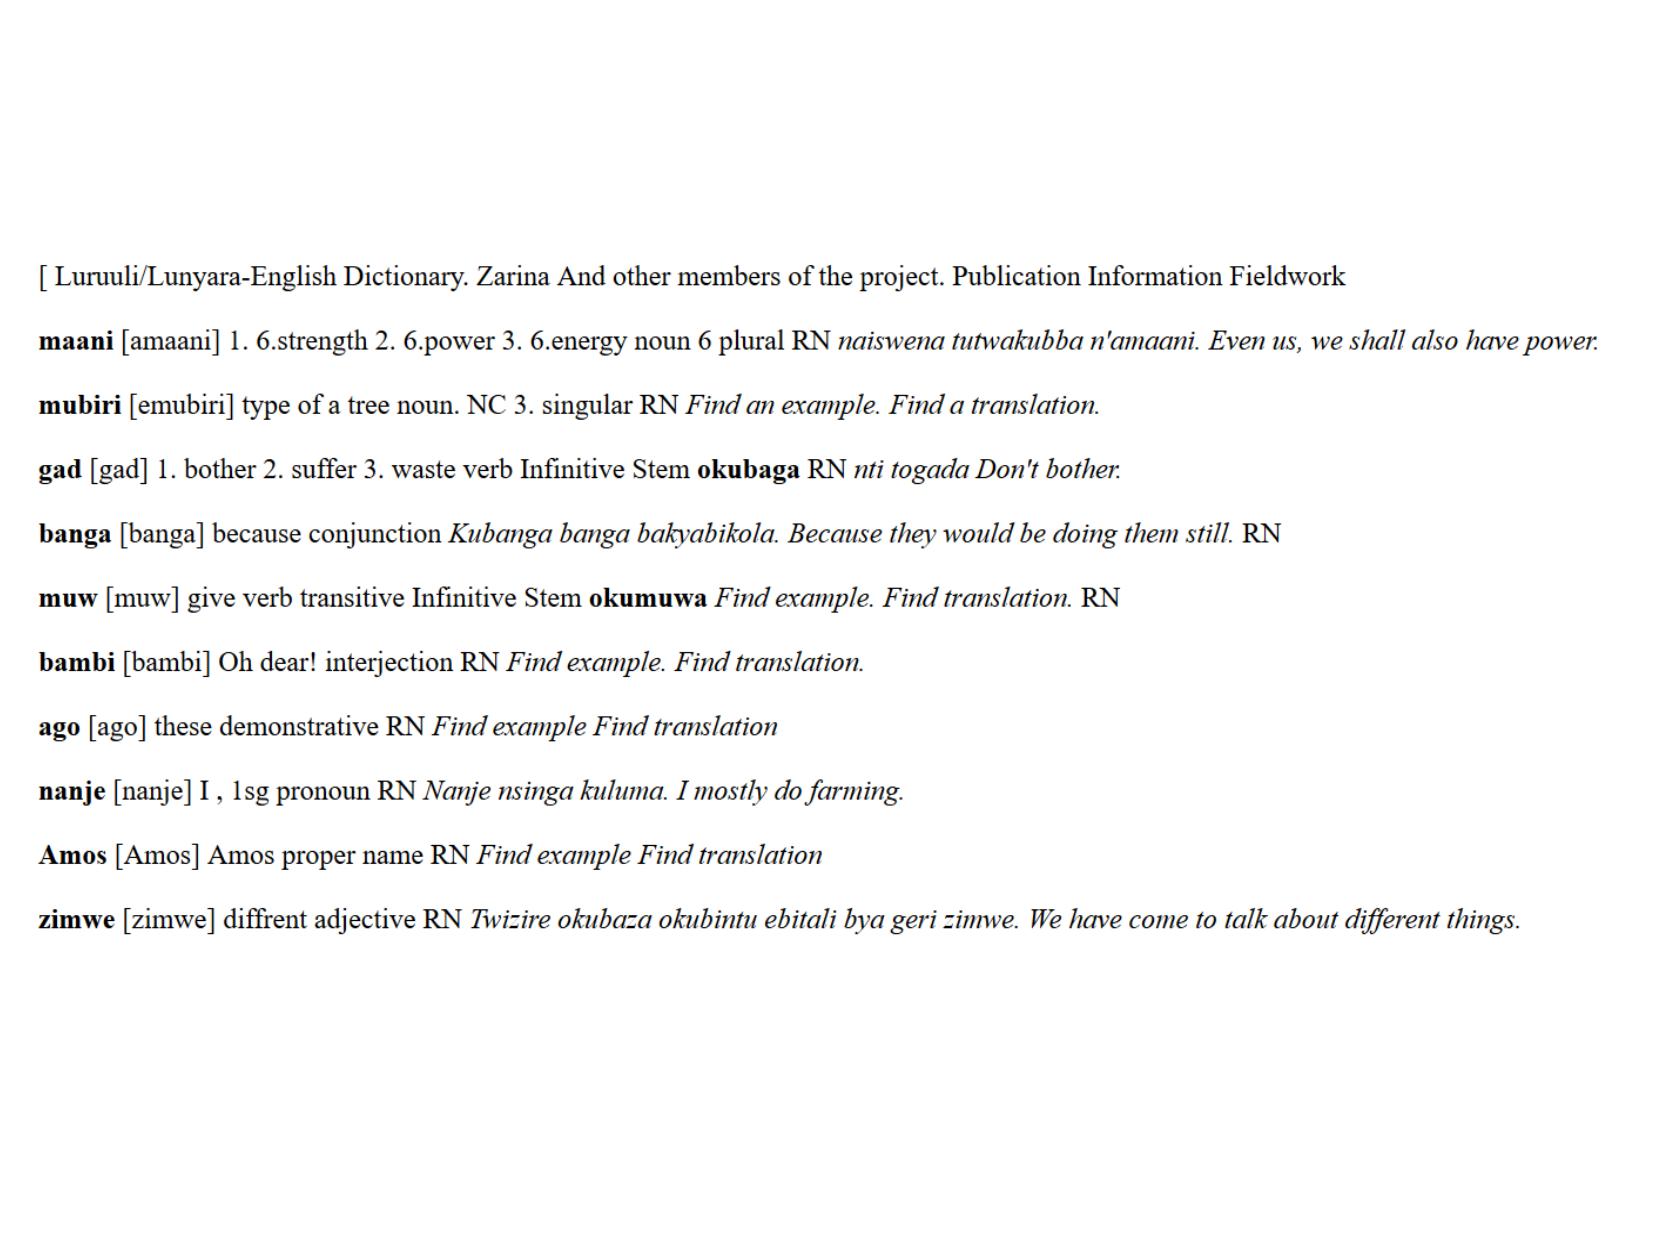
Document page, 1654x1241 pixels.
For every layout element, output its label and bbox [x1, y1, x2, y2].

picture [29, 258, 1625, 945]
